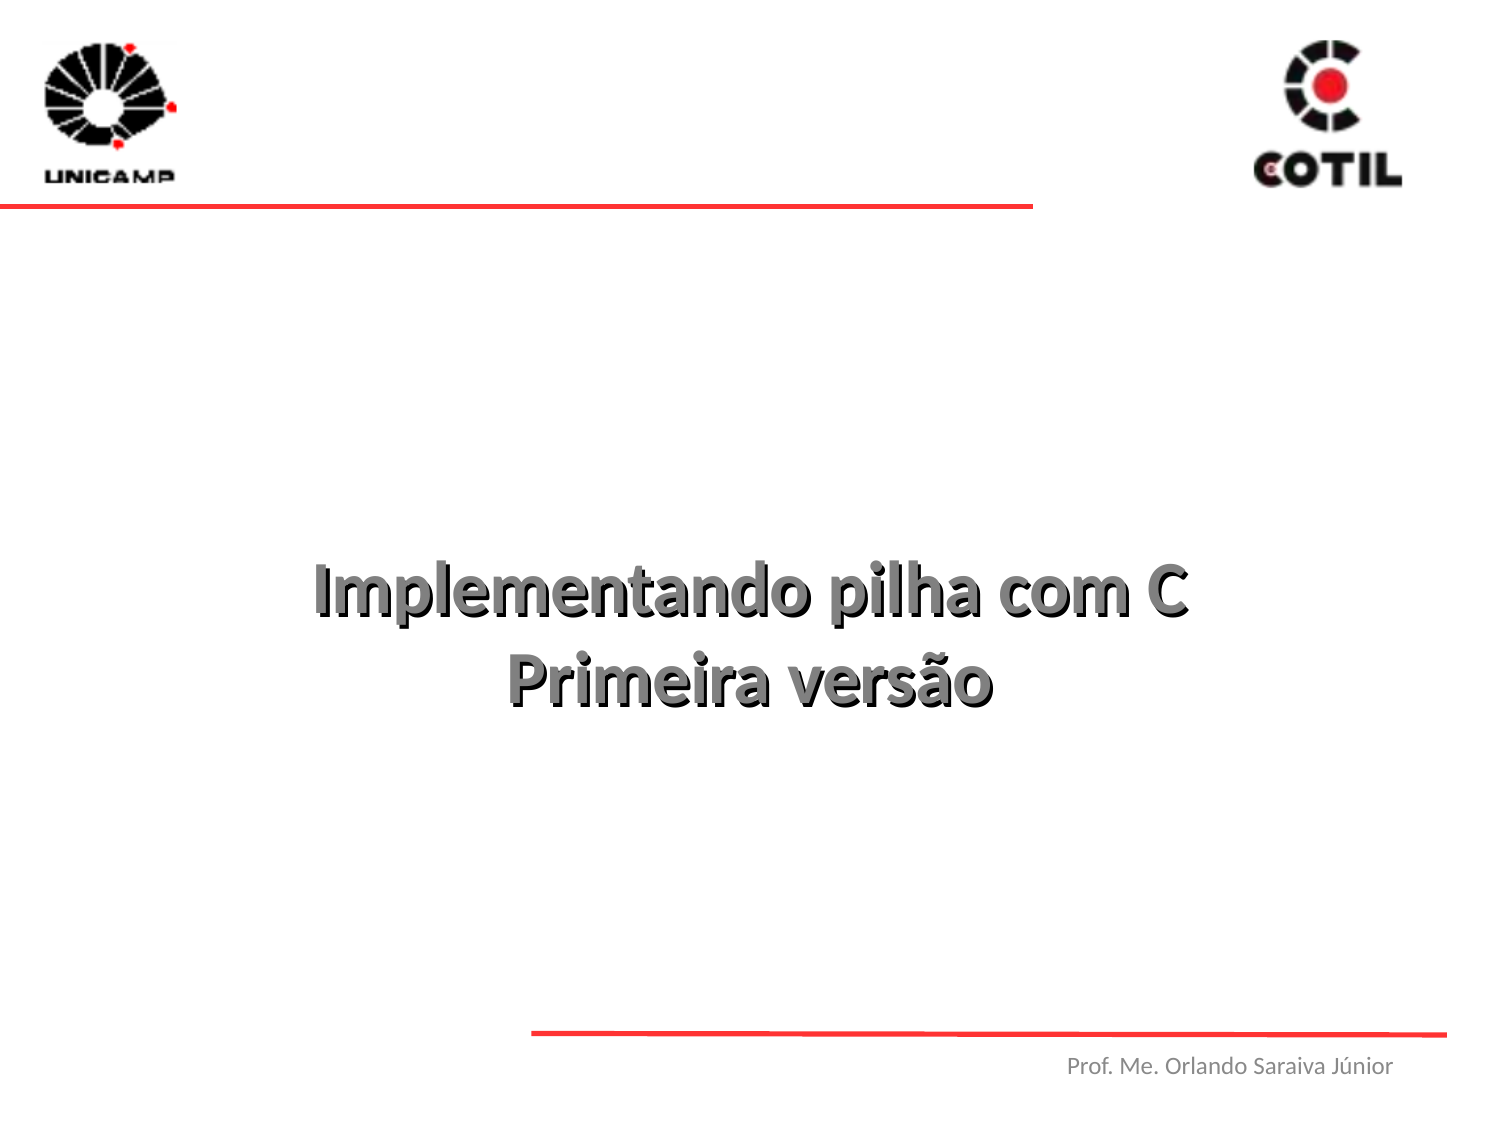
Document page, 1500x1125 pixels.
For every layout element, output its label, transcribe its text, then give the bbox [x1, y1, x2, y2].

picture [29, 29, 213, 199]
title Implementando pilha com C Primeira versão [0, 531, 1500, 719]
picture [1226, 17, 1418, 207]
